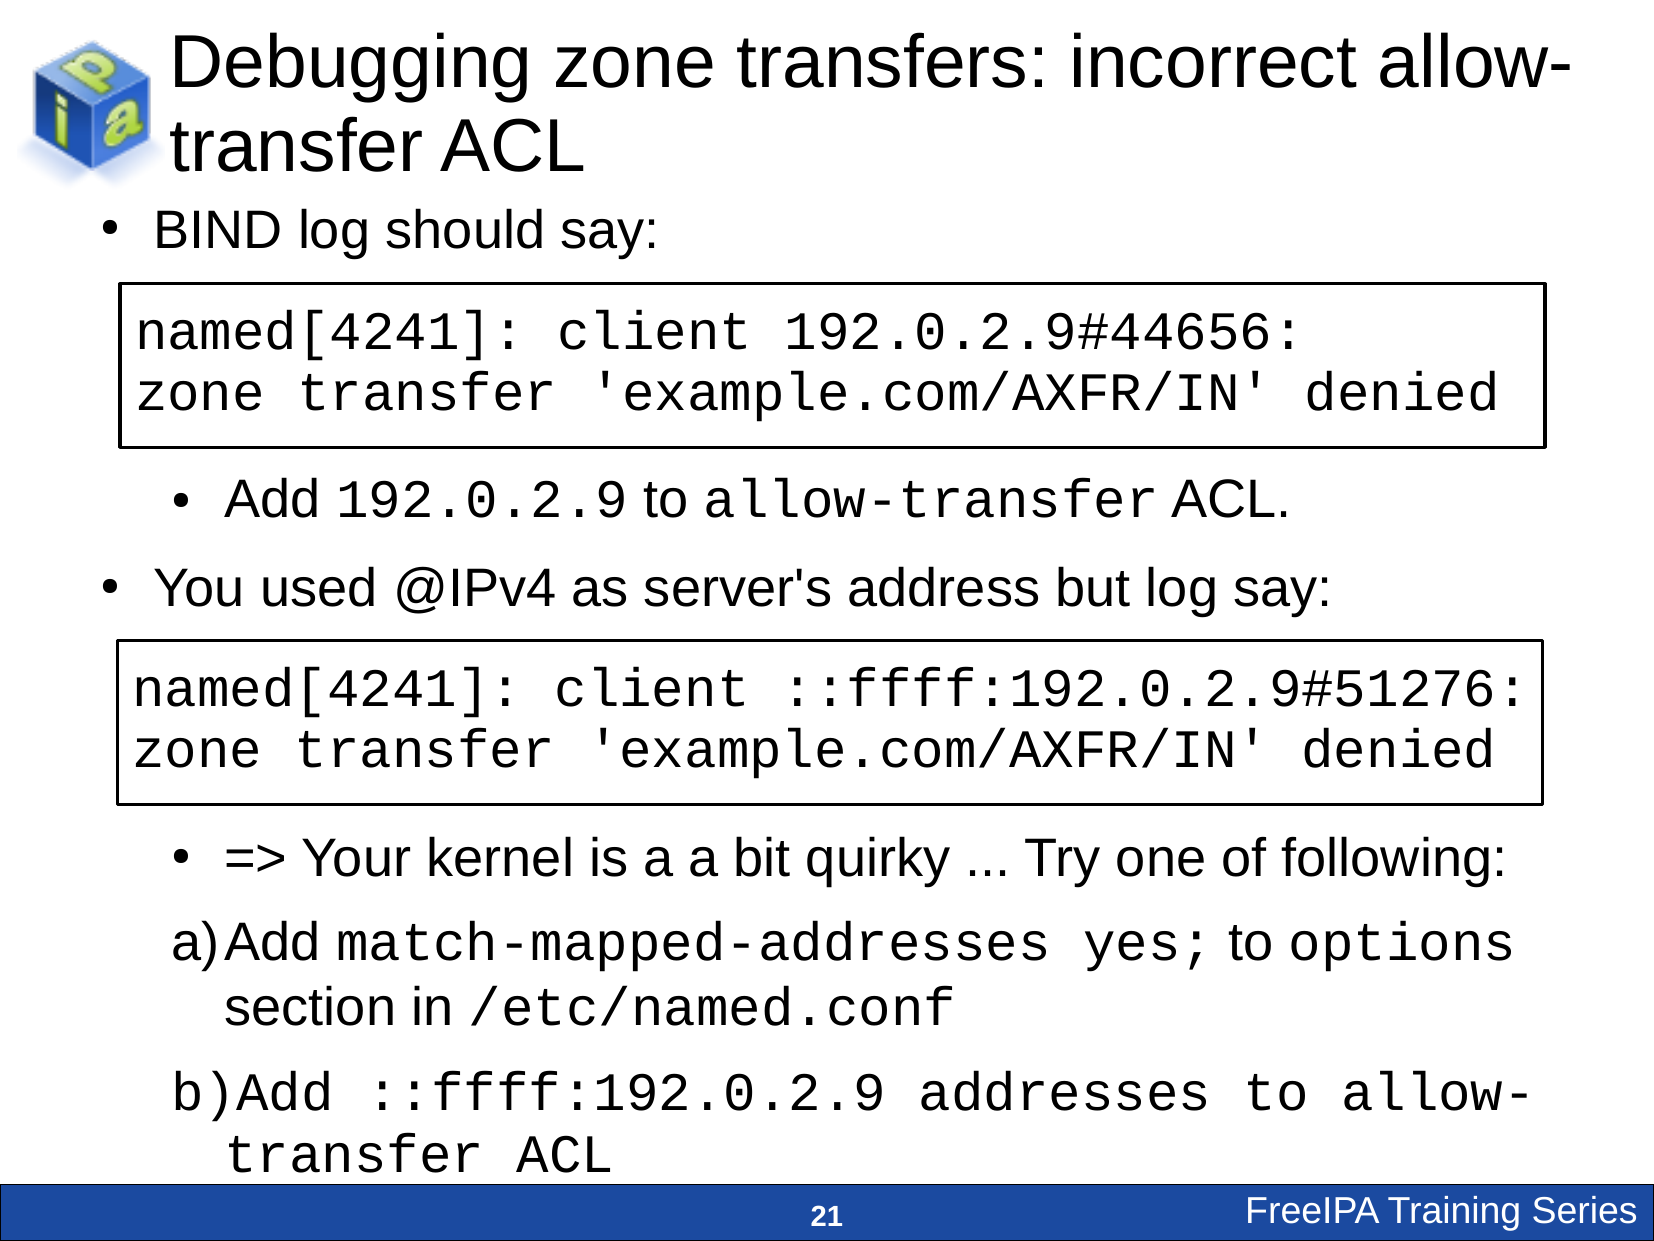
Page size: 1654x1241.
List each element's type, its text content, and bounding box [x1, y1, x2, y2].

picture [17, 34, 165, 193]
list BIND log should say: Add 192.0.2.9 to allow-transfer ACL. You used @IPv4 as server's address but log say: => Your kernel is a a bit quirky ... Try one of following: Add match-mapped-addresses yes; to options section in /etc/named.conf Add ::ffff:192.0.2.9 addresses to allow-transfer ACL [82, 199, 1571, 1189]
title Debugging zone transfers: incorrect allow-transfer ACL [169, 0, 1588, 208]
text_box named[4241]: client 192.0.2.9#44656: zone transfer 'example.com/AXFR/IN' denied [120, 283, 1546, 448]
text_box named[4241]: client ::ffff:192.0.2.9#51276: zone transfer 'example.com/AXFR/IN' denied [117, 640, 1543, 805]
